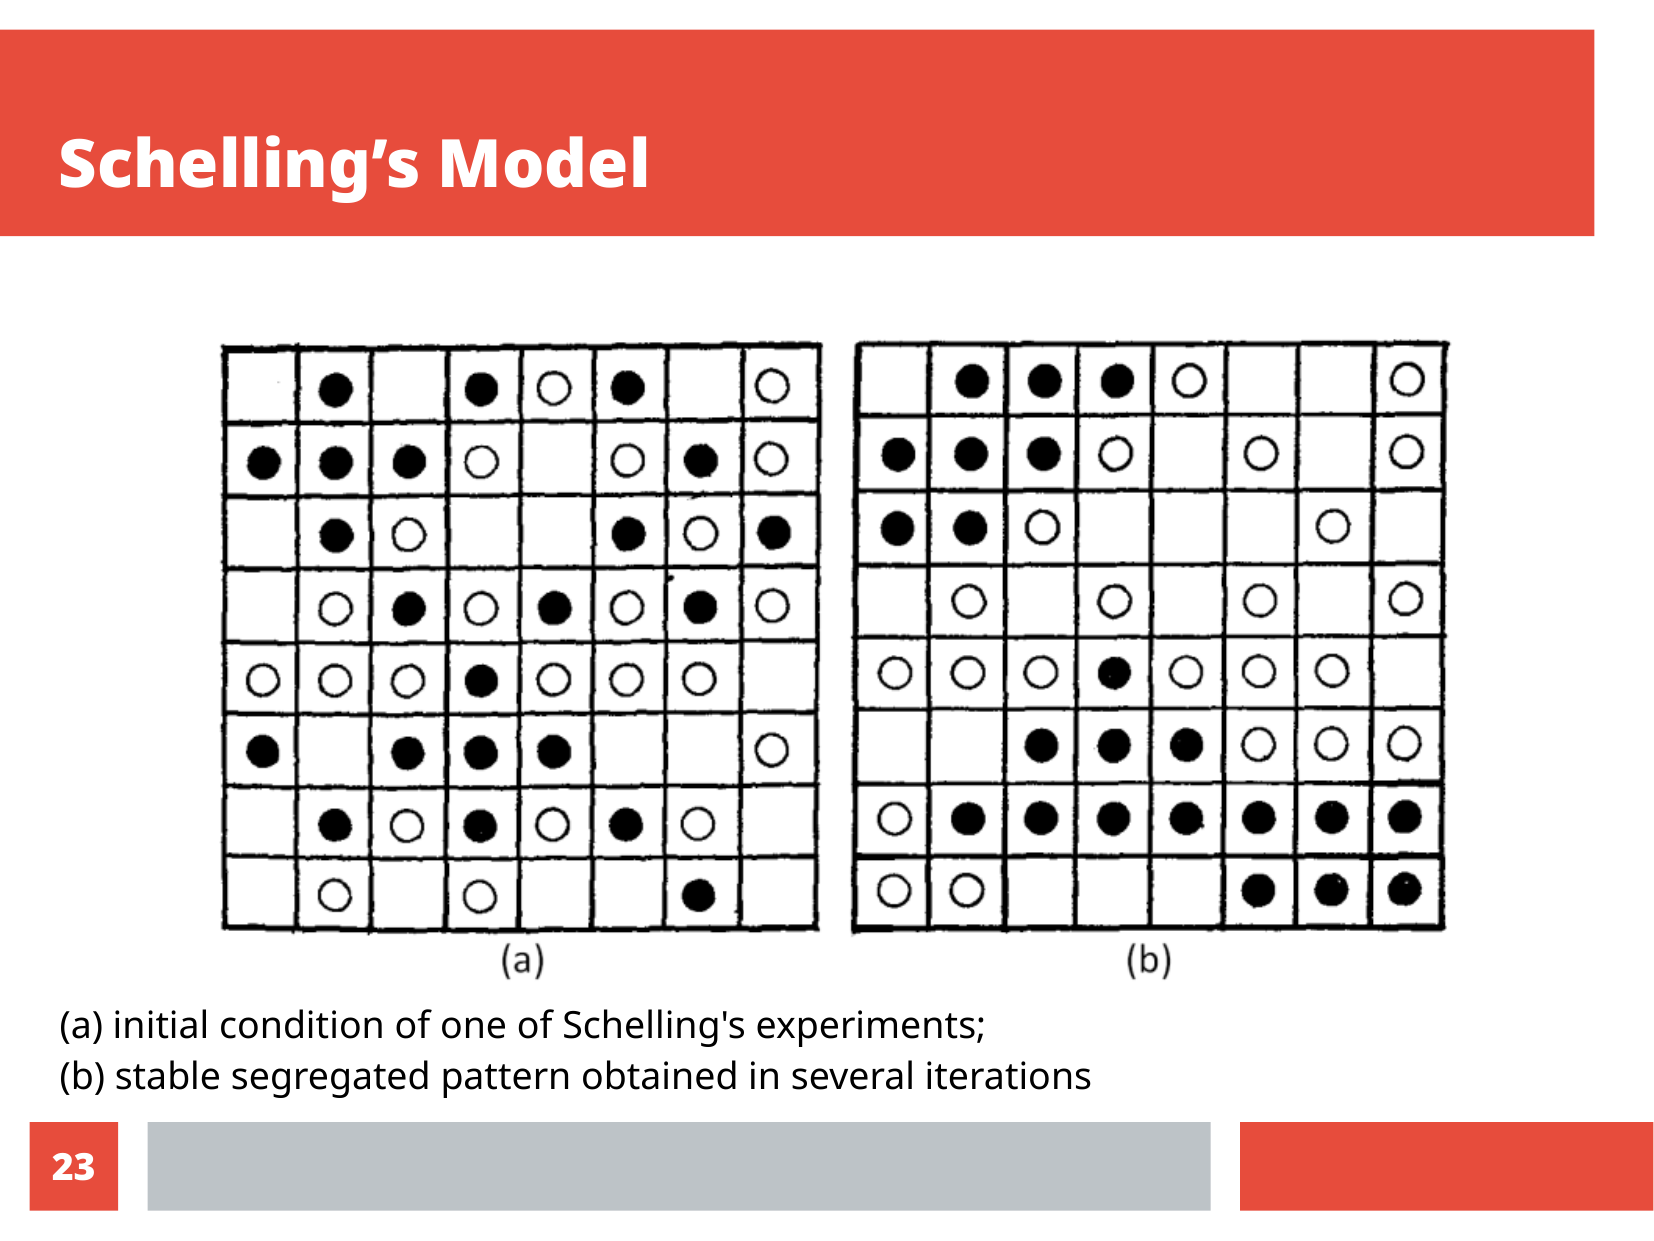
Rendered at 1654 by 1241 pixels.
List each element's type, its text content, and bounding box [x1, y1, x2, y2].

list [59, 324, 1565, 1093]
picture [165, 327, 1483, 992]
title Schelling’s Model [59, 59, 1595, 207]
text_box (a) initial condition of one of Schelling's experiments; (b) stable segregated pattern obtained in several iterations [44, 991, 1261, 1096]
